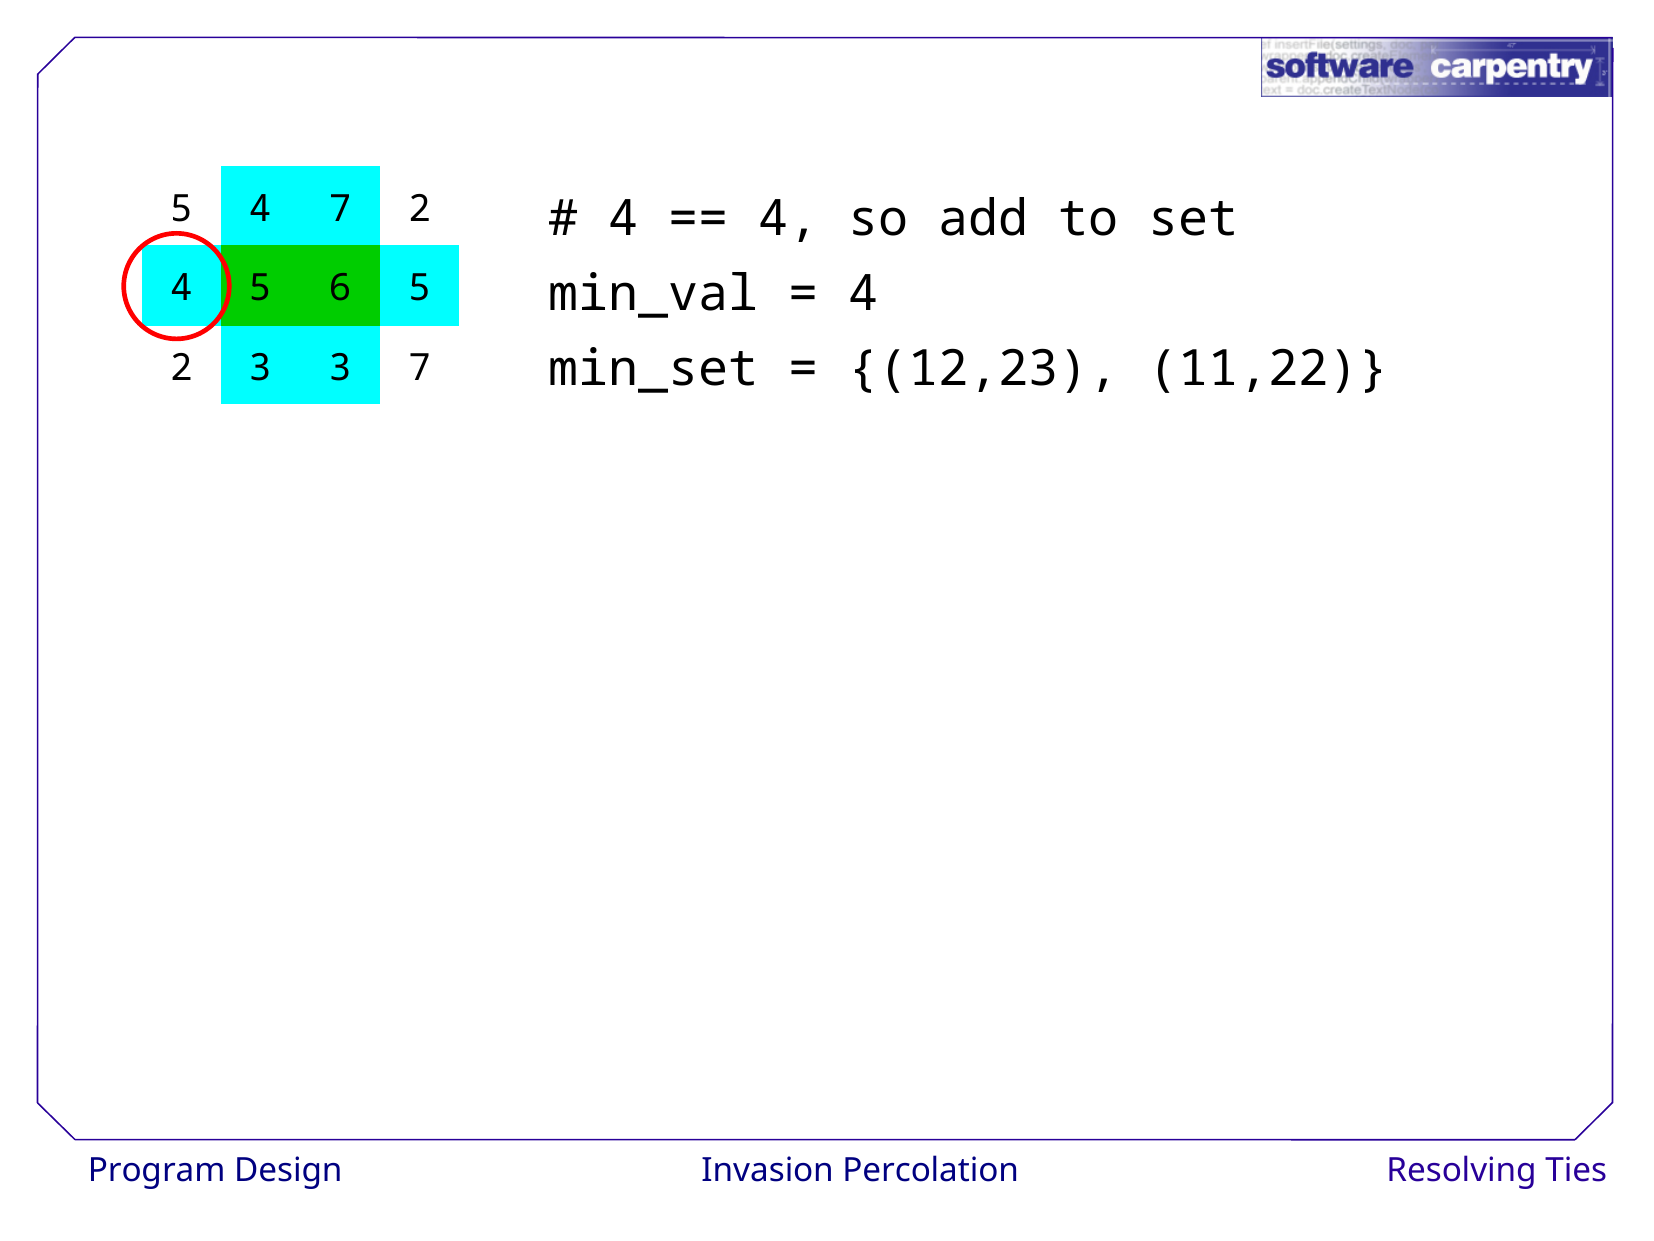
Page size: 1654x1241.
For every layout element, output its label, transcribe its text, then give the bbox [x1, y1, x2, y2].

table_cell 7 [380, 326, 459, 404]
table_header 5 [142, 166, 221, 245]
picture [1261, 39, 1613, 97]
table_cell 2 [142, 326, 221, 404]
table_header 4 [221, 166, 300, 245]
table_cell 5 [221, 245, 300, 326]
table_cell 6 [300, 245, 380, 326]
table_cell 5 [221, 265, 226, 307]
table_cell 3 [221, 326, 300, 404]
table_cell 2 [148, 326, 205, 336]
text_box # 4 == 4, so add to set min_val = 4 min_set = {(12,23), (11,22)} [533, 162, 1508, 410]
table_cell 4 [215, 245, 221, 252]
table_header 5 [149, 236, 204, 245]
table_cell 3 [300, 326, 380, 404]
table_header 2 [380, 166, 459, 245]
table_header 7 [300, 166, 380, 245]
table_cell 5 [380, 245, 459, 326]
table_cell 4 [142, 245, 221, 326]
